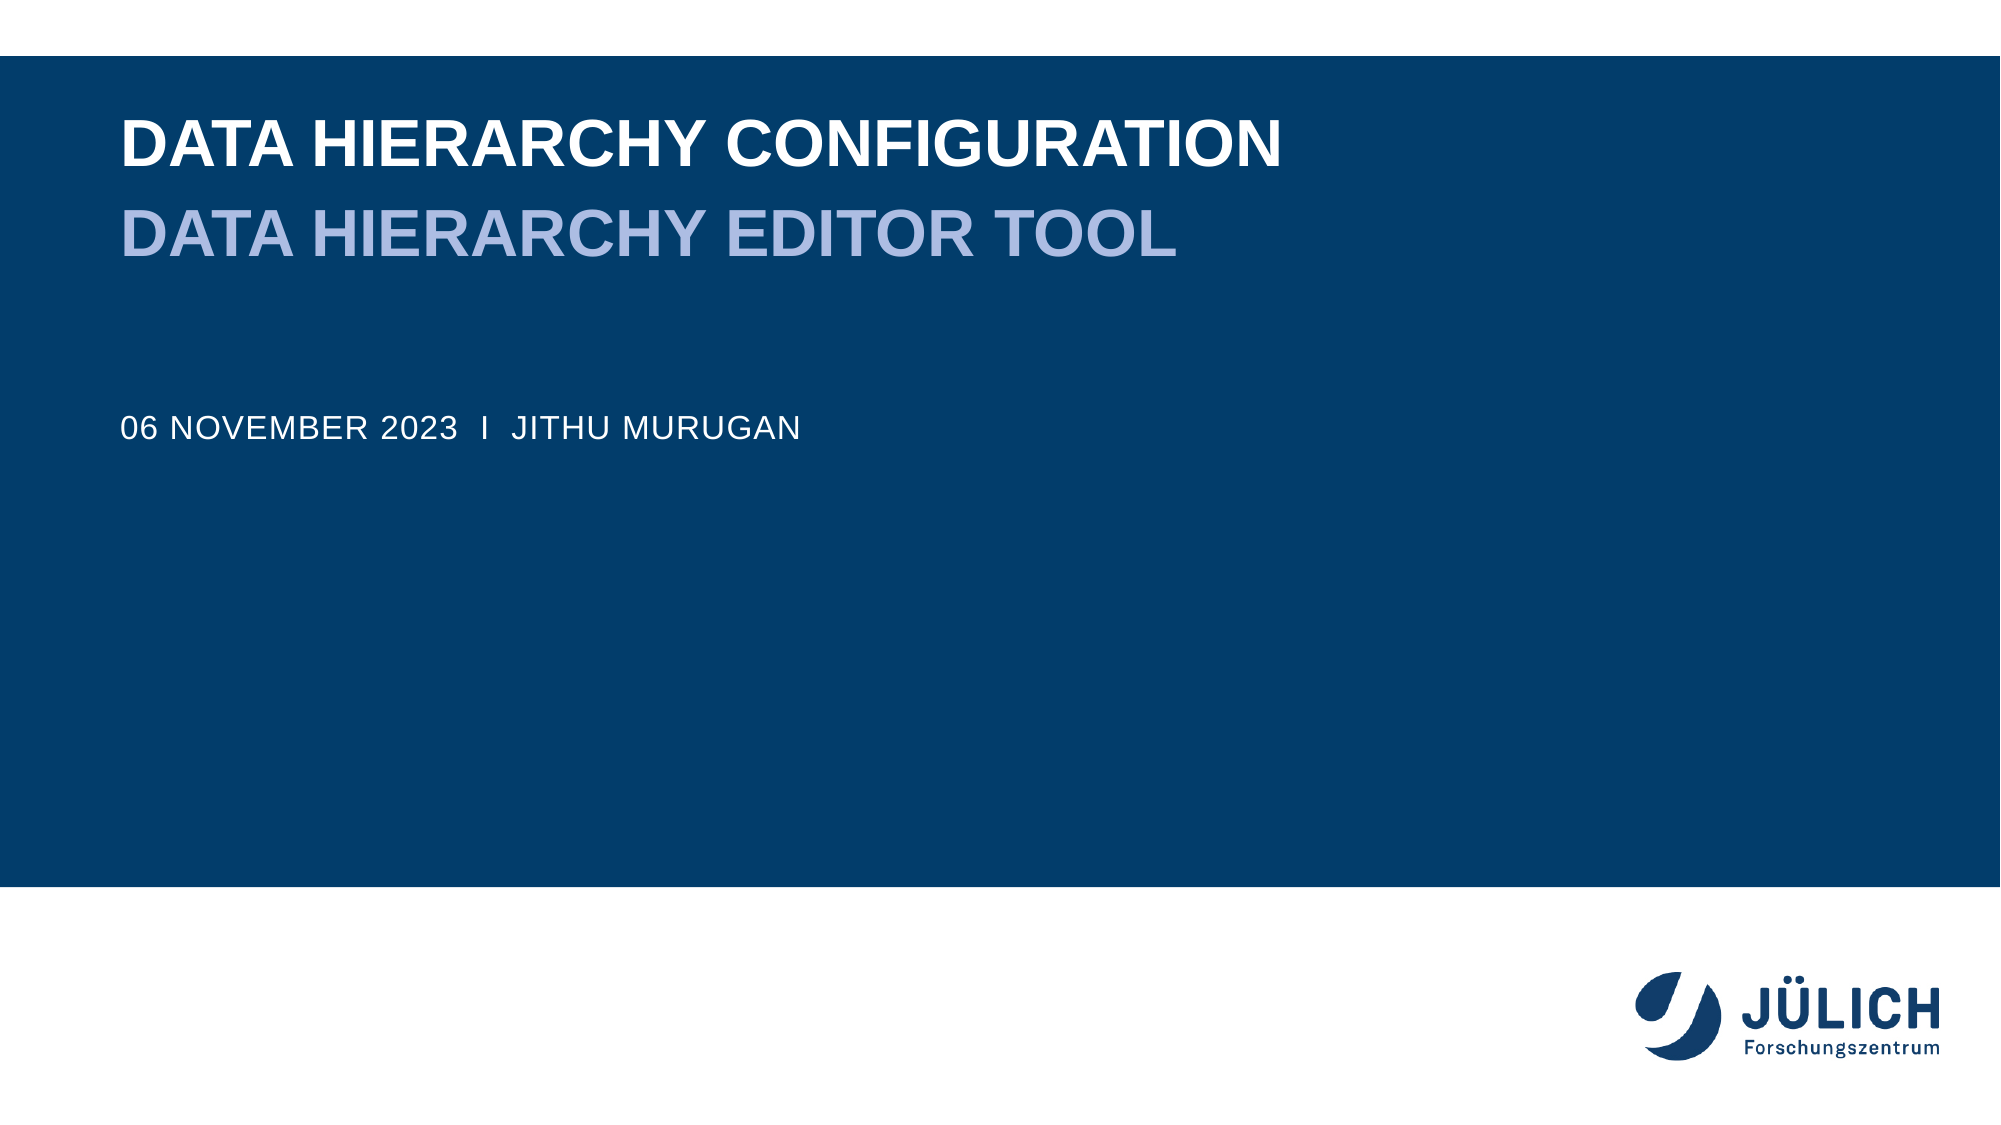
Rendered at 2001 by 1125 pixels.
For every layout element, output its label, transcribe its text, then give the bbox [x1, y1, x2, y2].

picture [1633, 971, 1941, 1061]
title Data Hierarchy Configuration [120, 88, 1880, 178]
list Data Hierarchy editor tool [120, 178, 1880, 298]
subtitle 06 november 2023 I jithu murugan [120, 400, 1880, 486]
